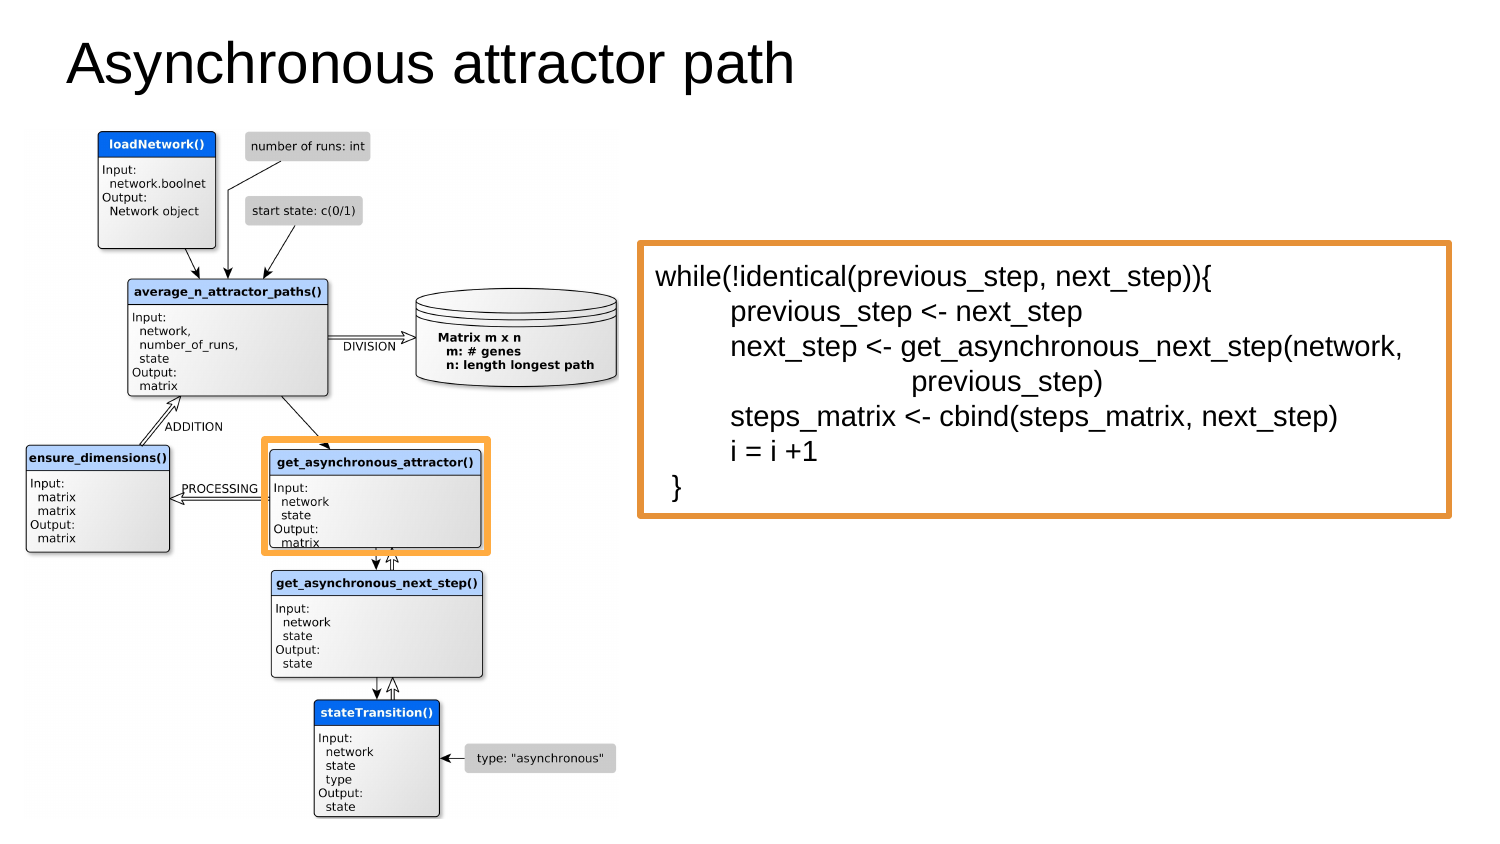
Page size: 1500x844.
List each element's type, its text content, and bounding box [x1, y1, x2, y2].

text_box while(!identical(previous_step, next_step)){ previous_step <- next_step next_step <- get_asynchronous_next_step(network, previous_step) steps_matrix <- cbind(steps_matrix, next_step) i = i +1 } [640, 242, 1449, 516]
title Asynchronous attractor path [51, 10, 1449, 105]
picture [24, 129, 619, 819]
